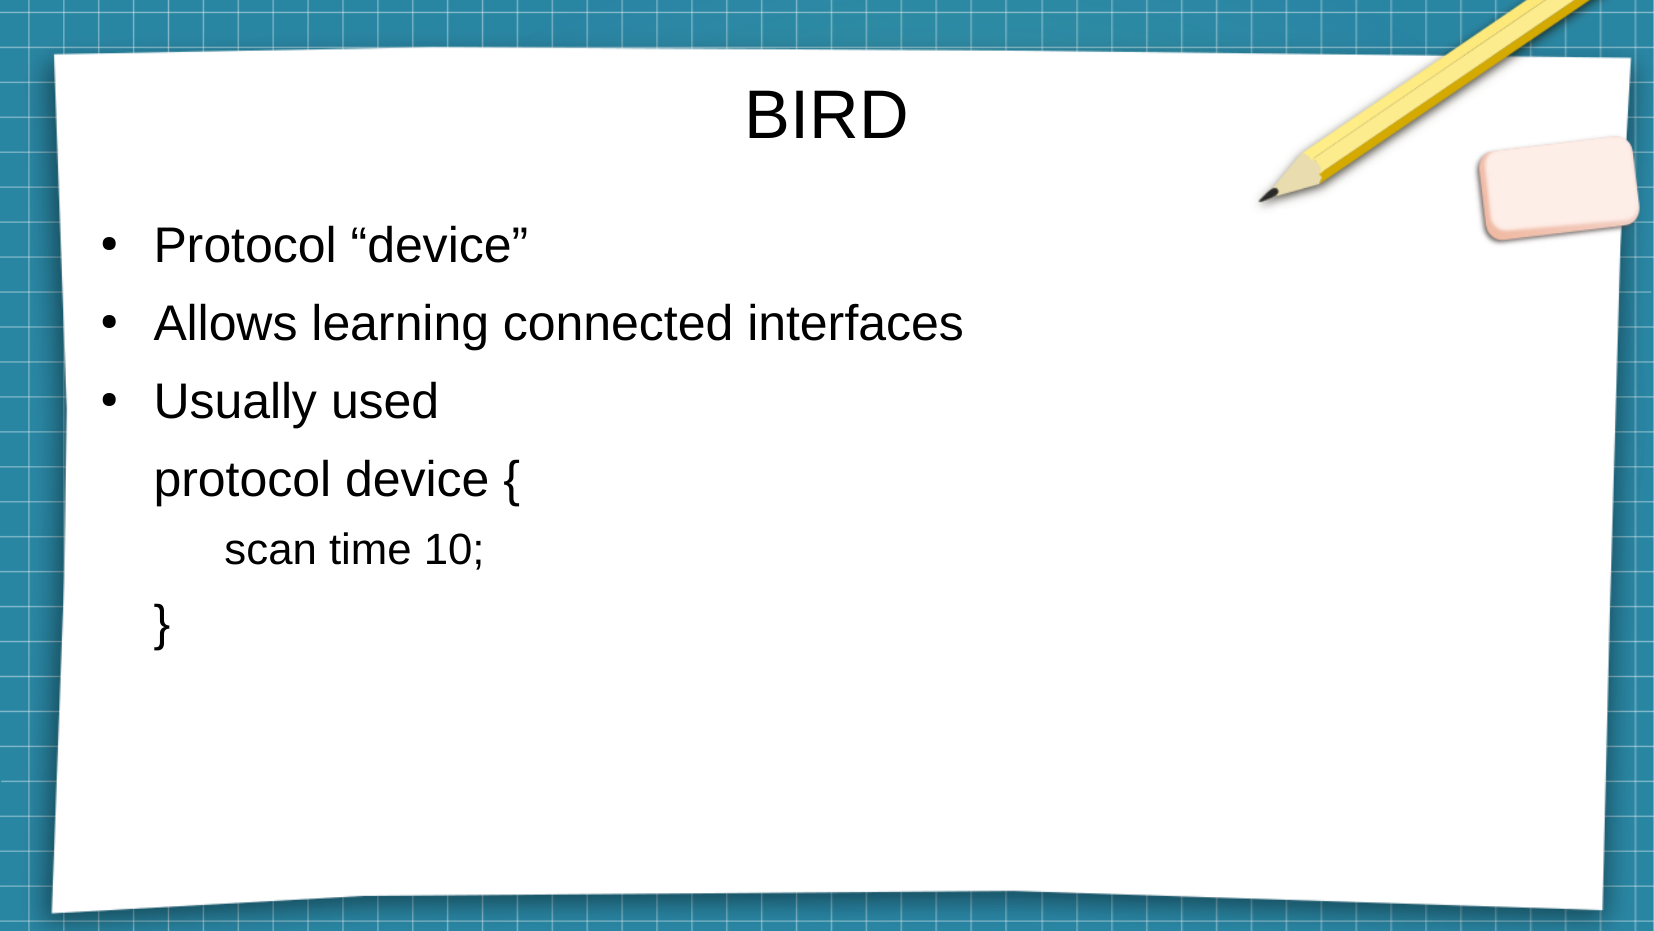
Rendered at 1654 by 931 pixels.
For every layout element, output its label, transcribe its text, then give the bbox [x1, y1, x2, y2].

list Protocol “device” Allows learning connected interfaces Usually used protocol device { scan time 10; } [82, 217, 1571, 758]
title BIRD [82, 37, 1571, 193]
picture [0, 0, 1654, 931]
